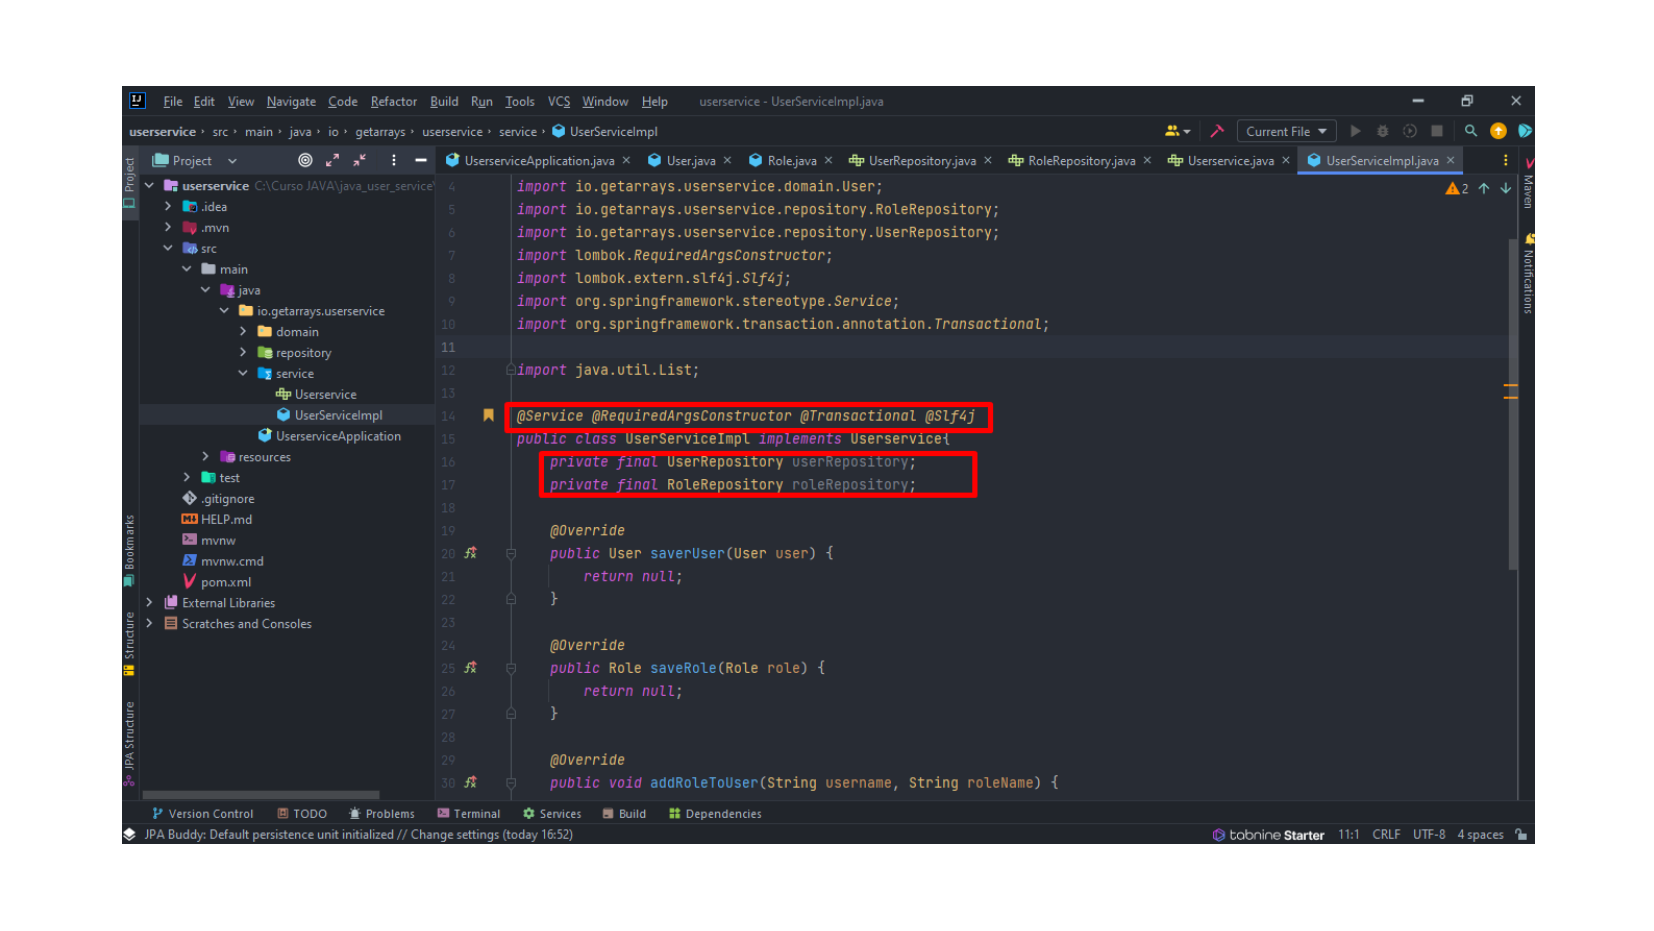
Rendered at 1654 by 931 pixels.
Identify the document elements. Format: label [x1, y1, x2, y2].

picture [122, 86, 1535, 844]
